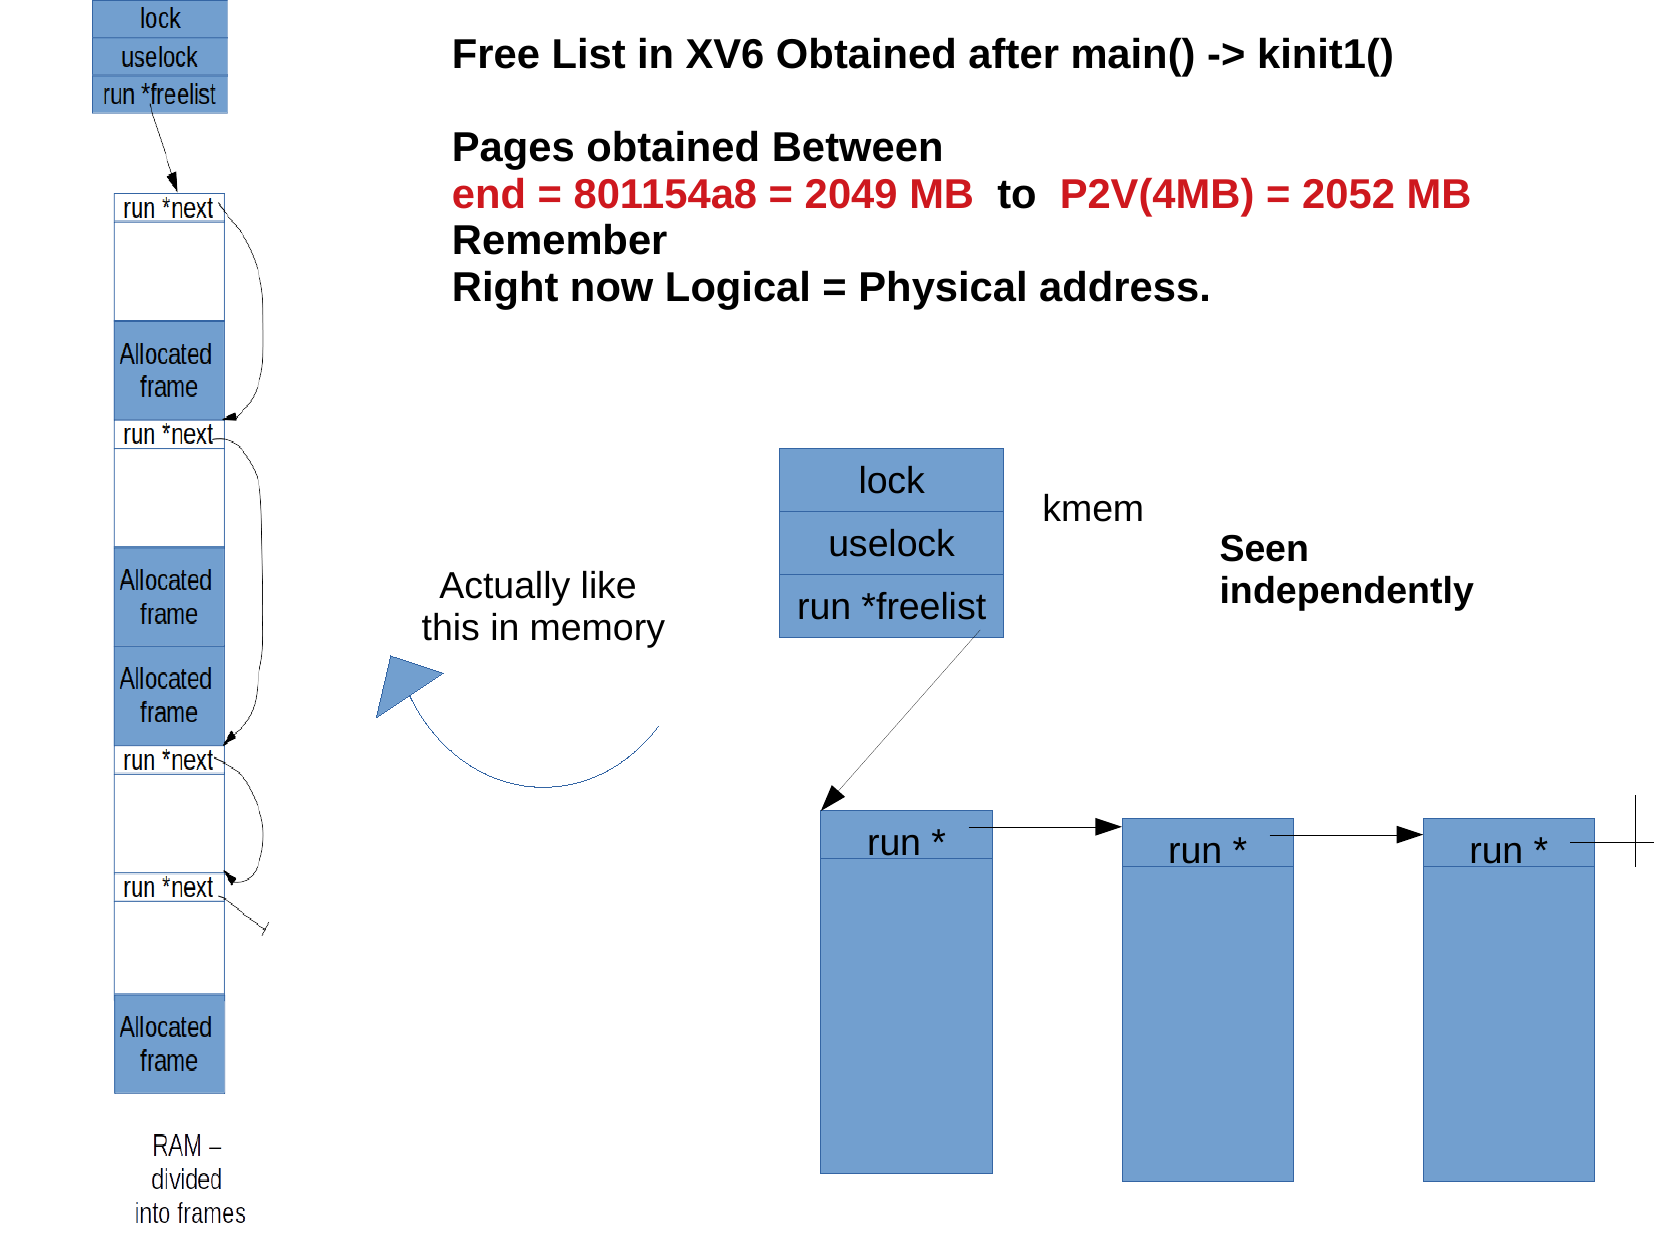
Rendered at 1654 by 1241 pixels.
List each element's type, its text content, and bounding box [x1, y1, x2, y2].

text_box kmem [1027, 480, 1247, 559]
text_box Free List in XV6 Obtained after main() -> kinit1() Pages obtained Between end = 801154a8 = 2049 MB to P2V(4MB) = 2052 MB Remember Right now Logical = Physical address. [437, 23, 1607, 416]
text_box run * [820, 810, 993, 858]
text_box run * [1423, 818, 1595, 866]
text_box lock [779, 448, 1004, 511]
text_box [1122, 866, 1294, 1182]
text_box Seen independently [1204, 519, 1536, 708]
text_box Actually like this in memory [376, 655, 659, 788]
text_box [820, 858, 993, 1174]
text_box run *freelist [779, 574, 1004, 638]
text_box run * [1122, 818, 1294, 866]
picture [60, 0, 319, 1241]
text_box uselock [779, 511, 1004, 574]
text_box [1423, 866, 1595, 1182]
